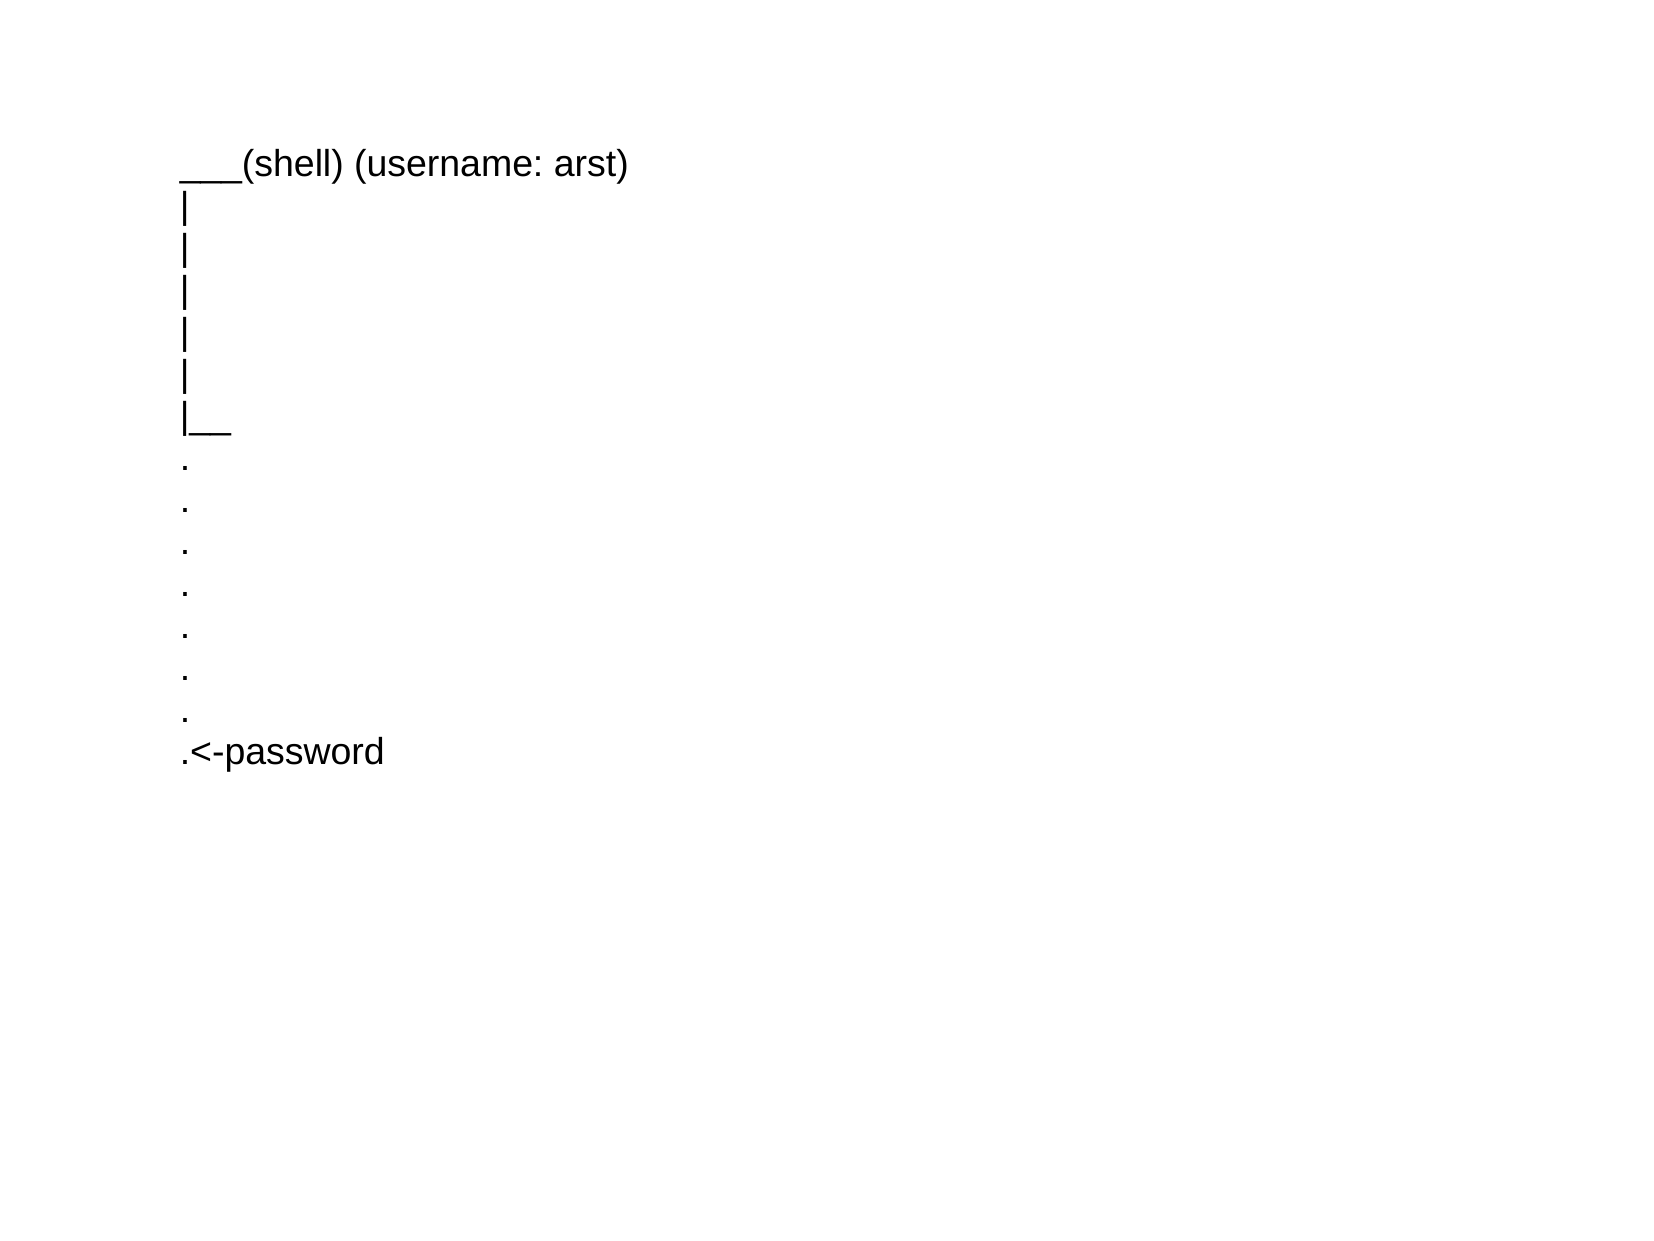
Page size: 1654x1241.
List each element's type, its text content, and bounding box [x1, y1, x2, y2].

text_box ___(shell) (username: arst) | | | | | |__ . . . . . . . .<-password [165, 135, 1516, 780]
